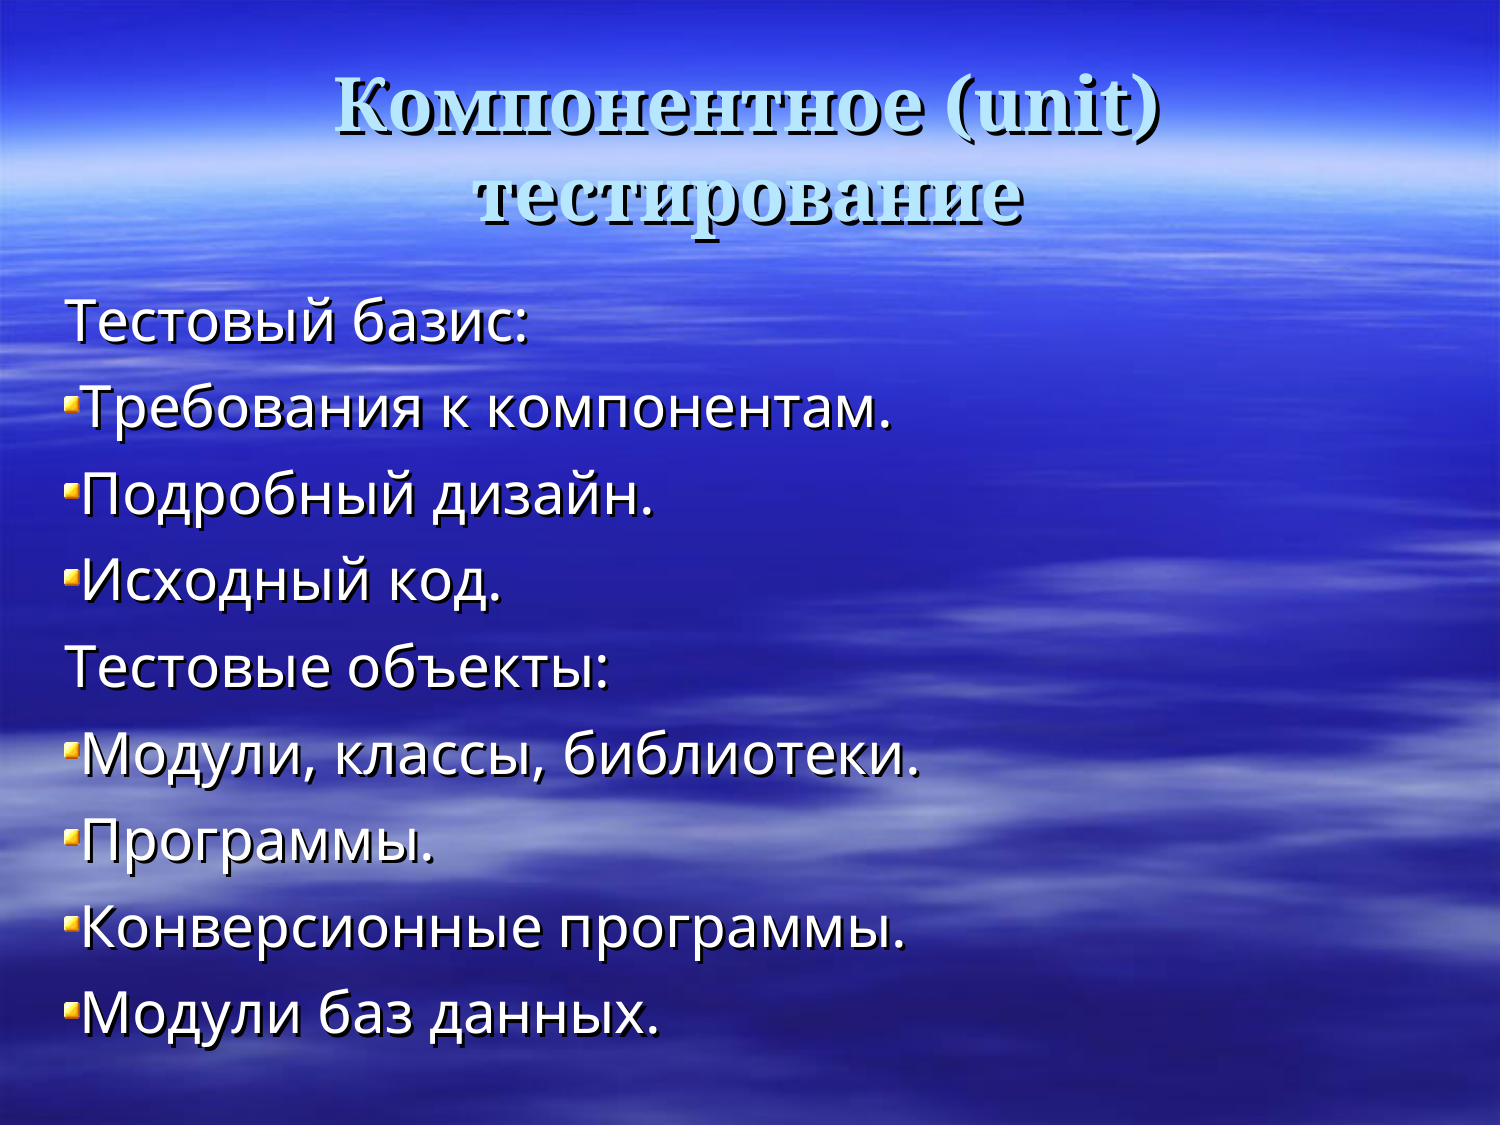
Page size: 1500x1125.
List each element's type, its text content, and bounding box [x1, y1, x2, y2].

picture [0, 0, 1500, 1125]
title Компонентное (unit) тестирование [49, 28, 1446, 264]
list Тестовый базис: Требования к компонентам. Подробный дизайн. Исходный код. Тестовые объекты: Модули, классы, библиотеки. Программы. Конверсионные программы. Модули баз данных. [49, 274, 1451, 1054]
